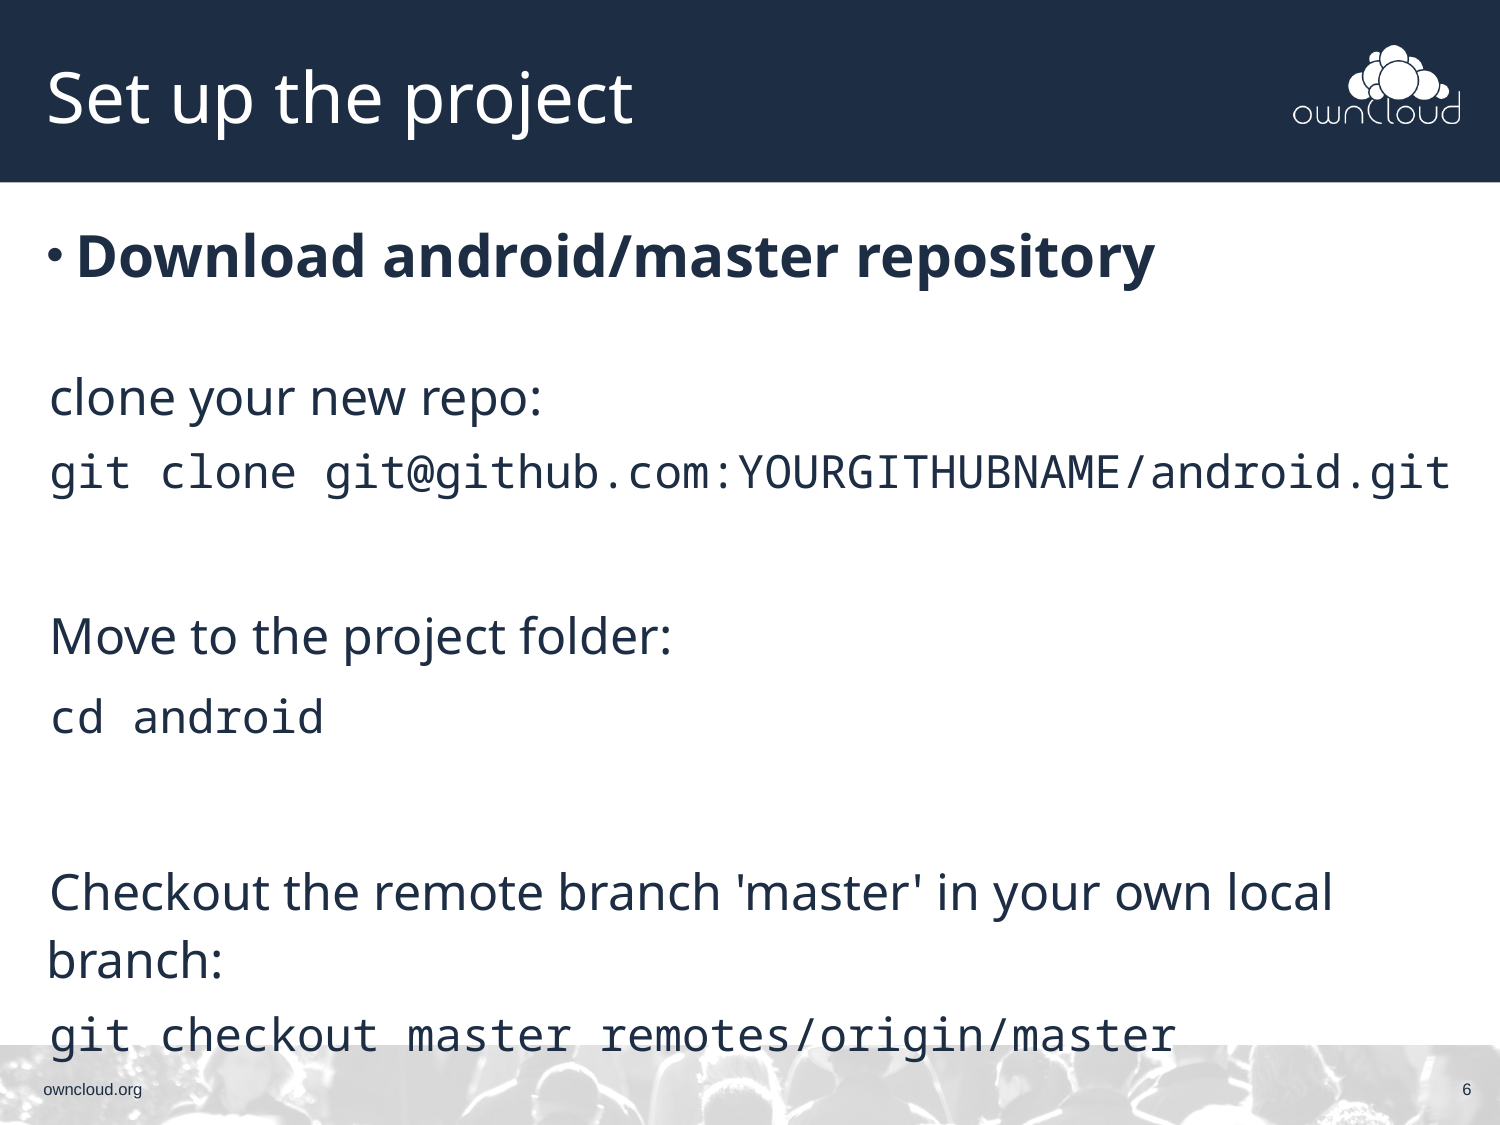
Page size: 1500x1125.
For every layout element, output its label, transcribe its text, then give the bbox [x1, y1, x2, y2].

picture [0, 1045, 1500, 1125]
picture [1293, 45, 1460, 124]
list Download android/master repository clone your new repo: git clone git@github.com:YOURGITHUBNAME/android.git Move to the project folder: cd android Checkout the remote branch 'master' in your own local branch: git checkout master remotes/origin/master [46, 214, 1465, 1026]
title Set up the project [46, 5, 1258, 187]
